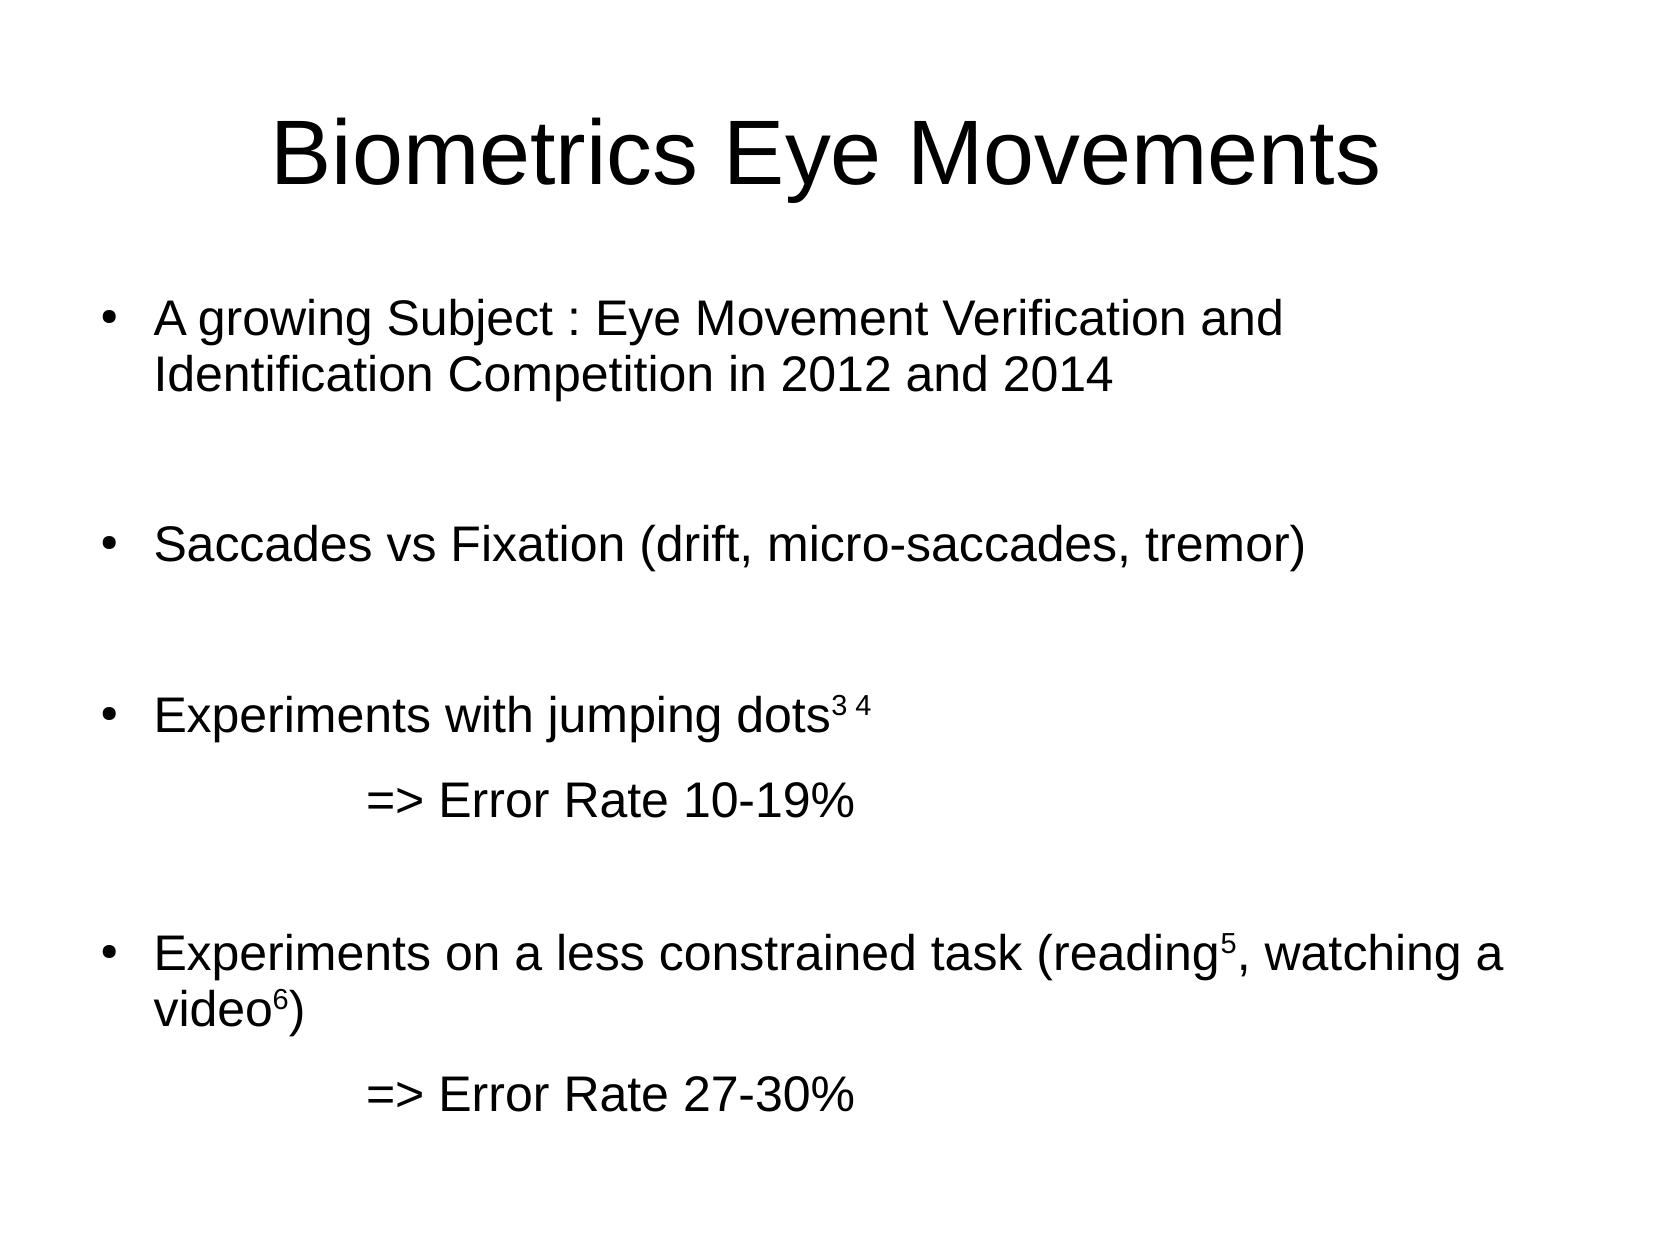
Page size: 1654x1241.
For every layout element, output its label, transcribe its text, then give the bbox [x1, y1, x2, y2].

title Biometrics Eye Movements [82, 49, 1571, 257]
list A growing Subject : Eye Movement Verification and Identification Competition in 2012 and 2014 Saccades vs Fixation (drift, micro-saccades, tremor) Experiments with jumping dots3 4 => Error Rate 10-19% Experiments on a less constrained task (reading5, watching a video6) => Error Rate 27-30% [82, 290, 1571, 1010]
